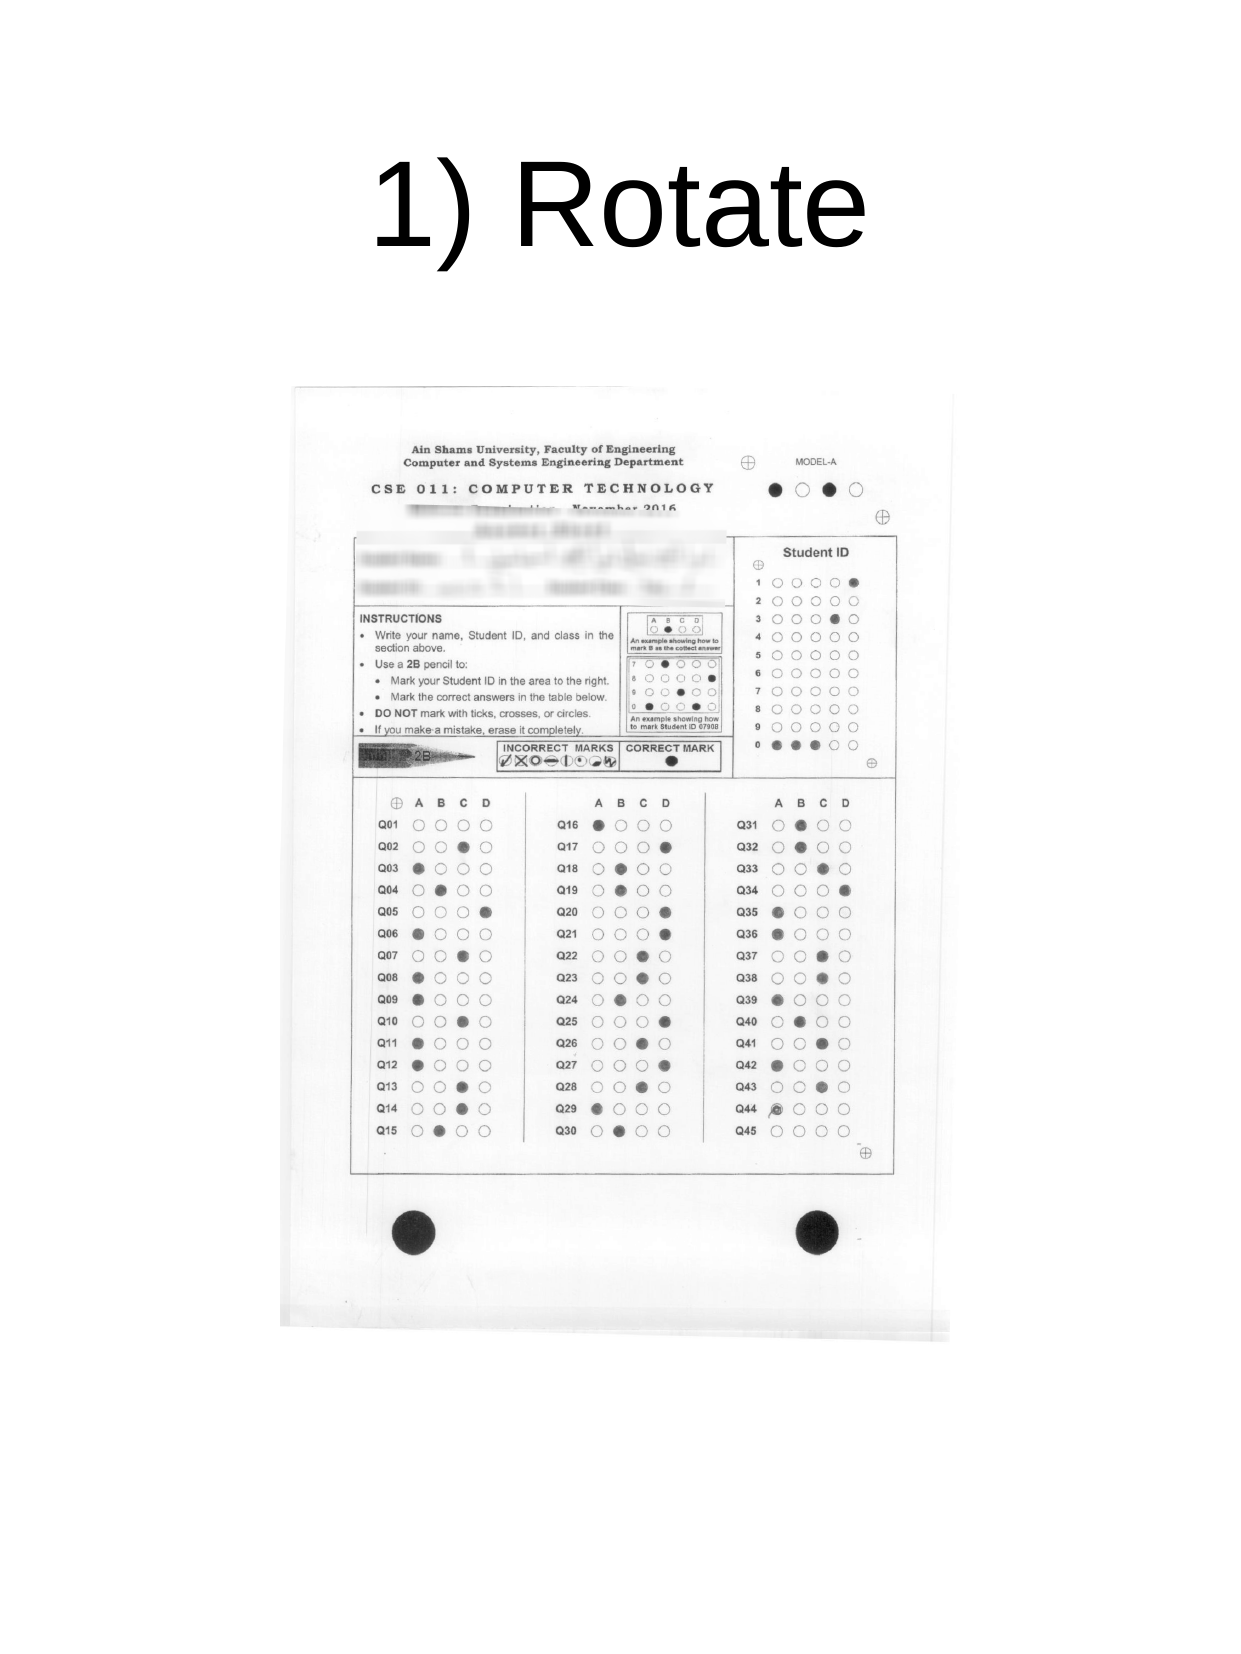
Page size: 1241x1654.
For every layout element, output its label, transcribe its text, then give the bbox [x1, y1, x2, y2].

title 1) Rotate [62, 65, 1179, 342]
picture [280, 386, 960, 1346]
